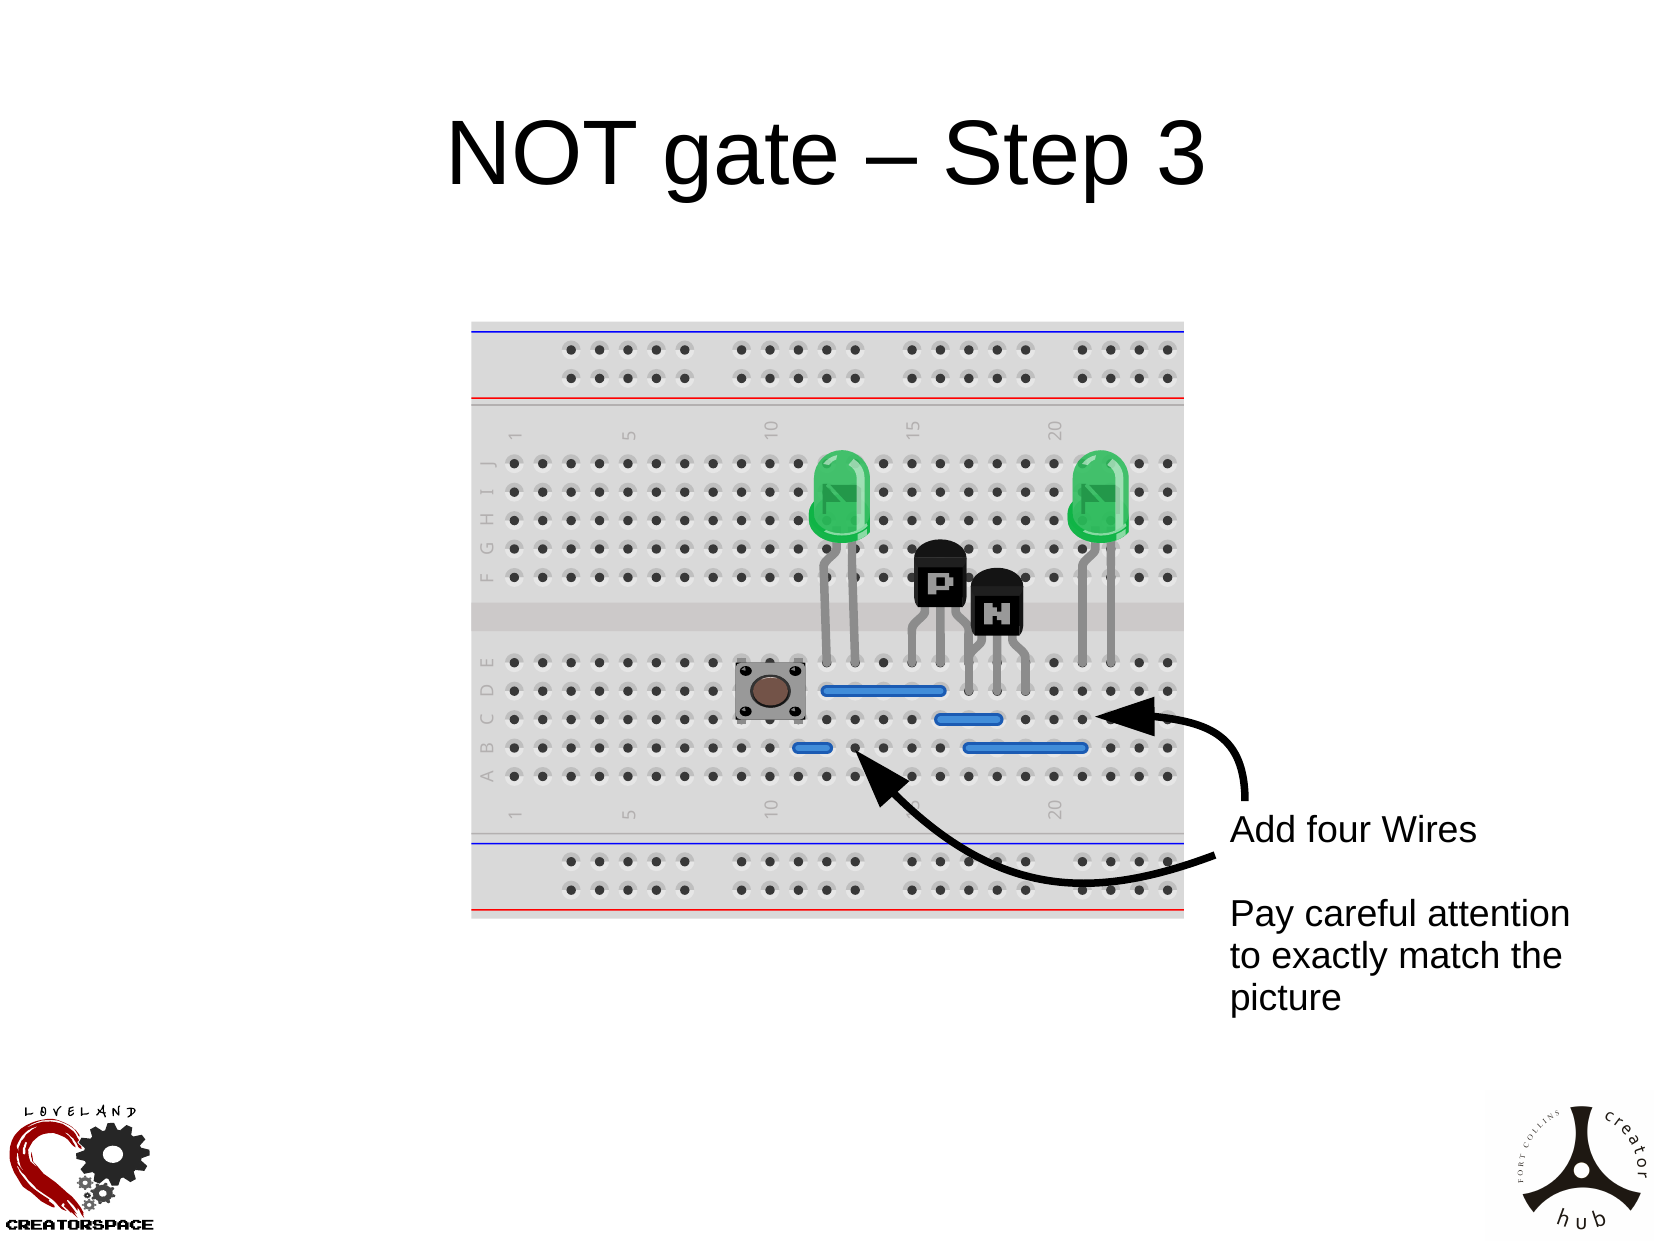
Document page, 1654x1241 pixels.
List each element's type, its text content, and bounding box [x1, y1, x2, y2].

picture [1485, 1090, 1654, 1241]
text_box Add four Wires Pay careful attention to exactly match the picture [1215, 801, 1592, 1081]
title NOT gate – Step 3 [82, 49, 1571, 257]
picture [469, 320, 1184, 921]
